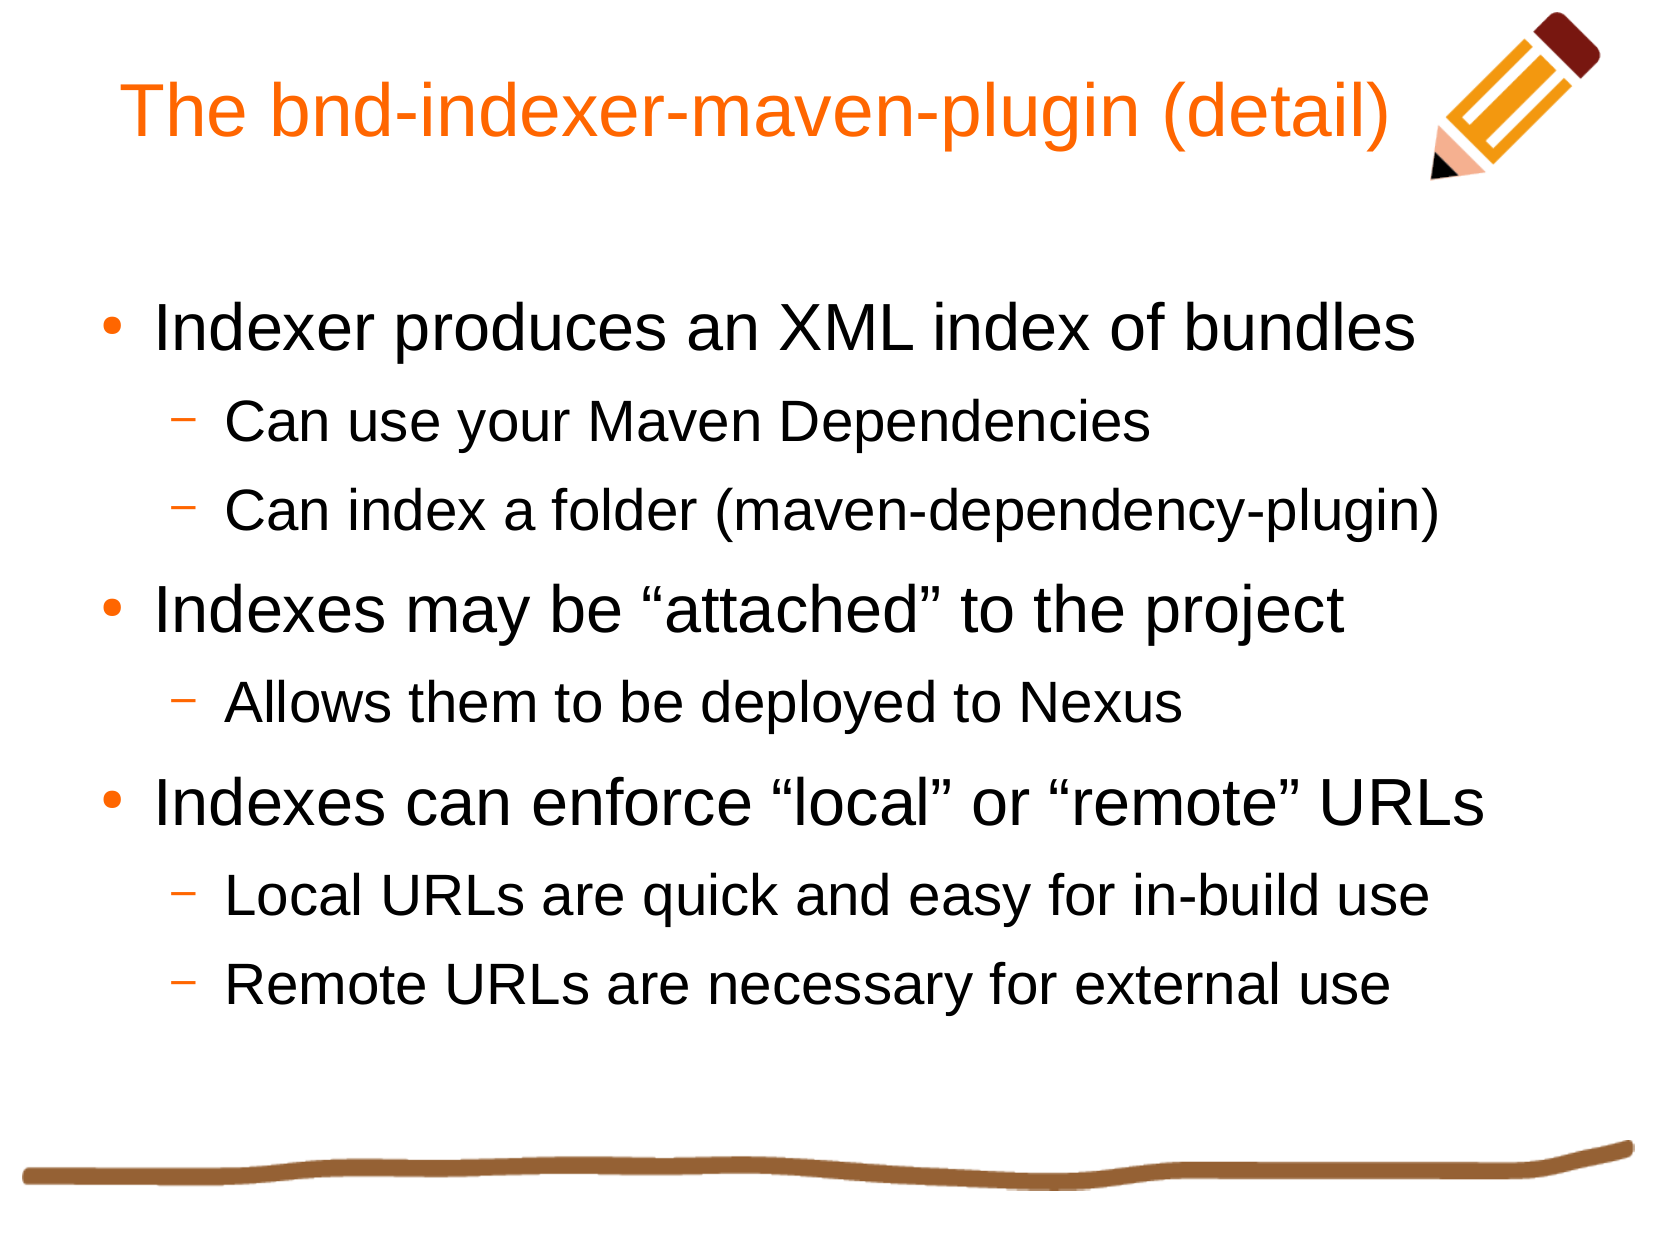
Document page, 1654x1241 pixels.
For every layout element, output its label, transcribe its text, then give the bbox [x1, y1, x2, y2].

title The bnd-indexer-maven-plugin (detail) [82, 49, 1430, 172]
picture [22, 1140, 1635, 1191]
picture [1430, 12, 1601, 181]
list Indexer produces an XML index of bundles Can use your Maven Dependencies Can index a folder (maven-dependency-plugin) Indexes may be “attached” to the project Allows them to be deployed to Nexus Indexes can enforce “local” or “remote” URLs Local URLs are quick and easy for in-build use Remote URLs are necessary for external use [82, 290, 1571, 1122]
